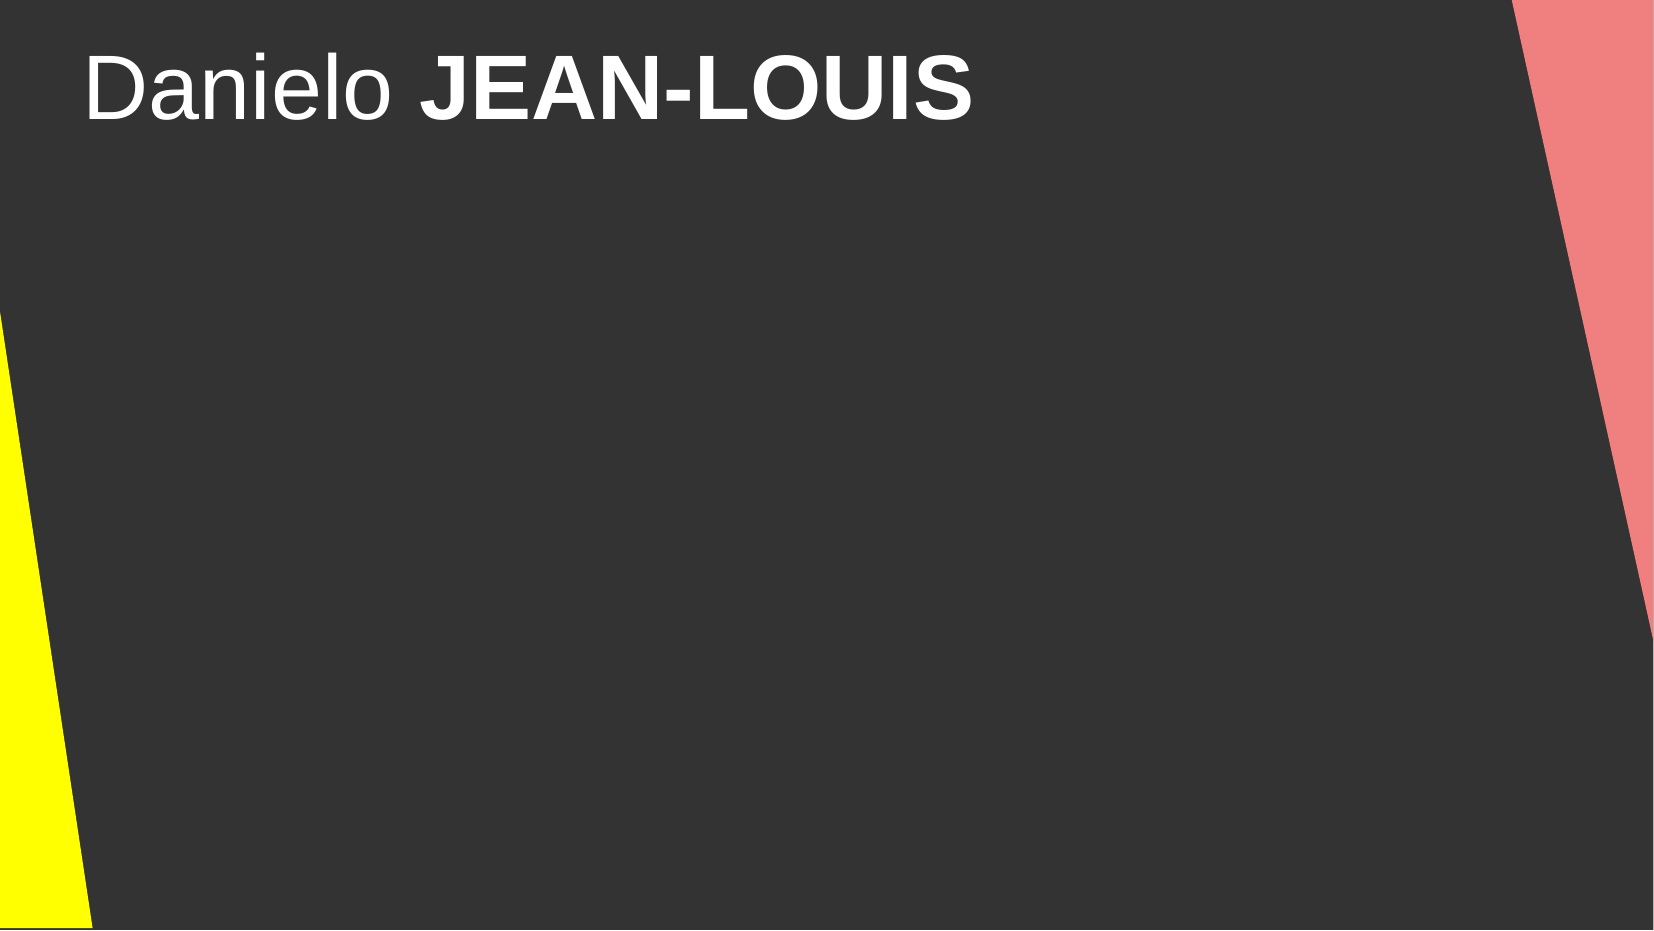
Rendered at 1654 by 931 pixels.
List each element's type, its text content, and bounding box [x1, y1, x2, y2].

text_box [1511, 0, 1654, 644]
text_box Danielo JEAN-LOUIS [82, 36, 1571, 758]
text_box [0, 311, 93, 929]
